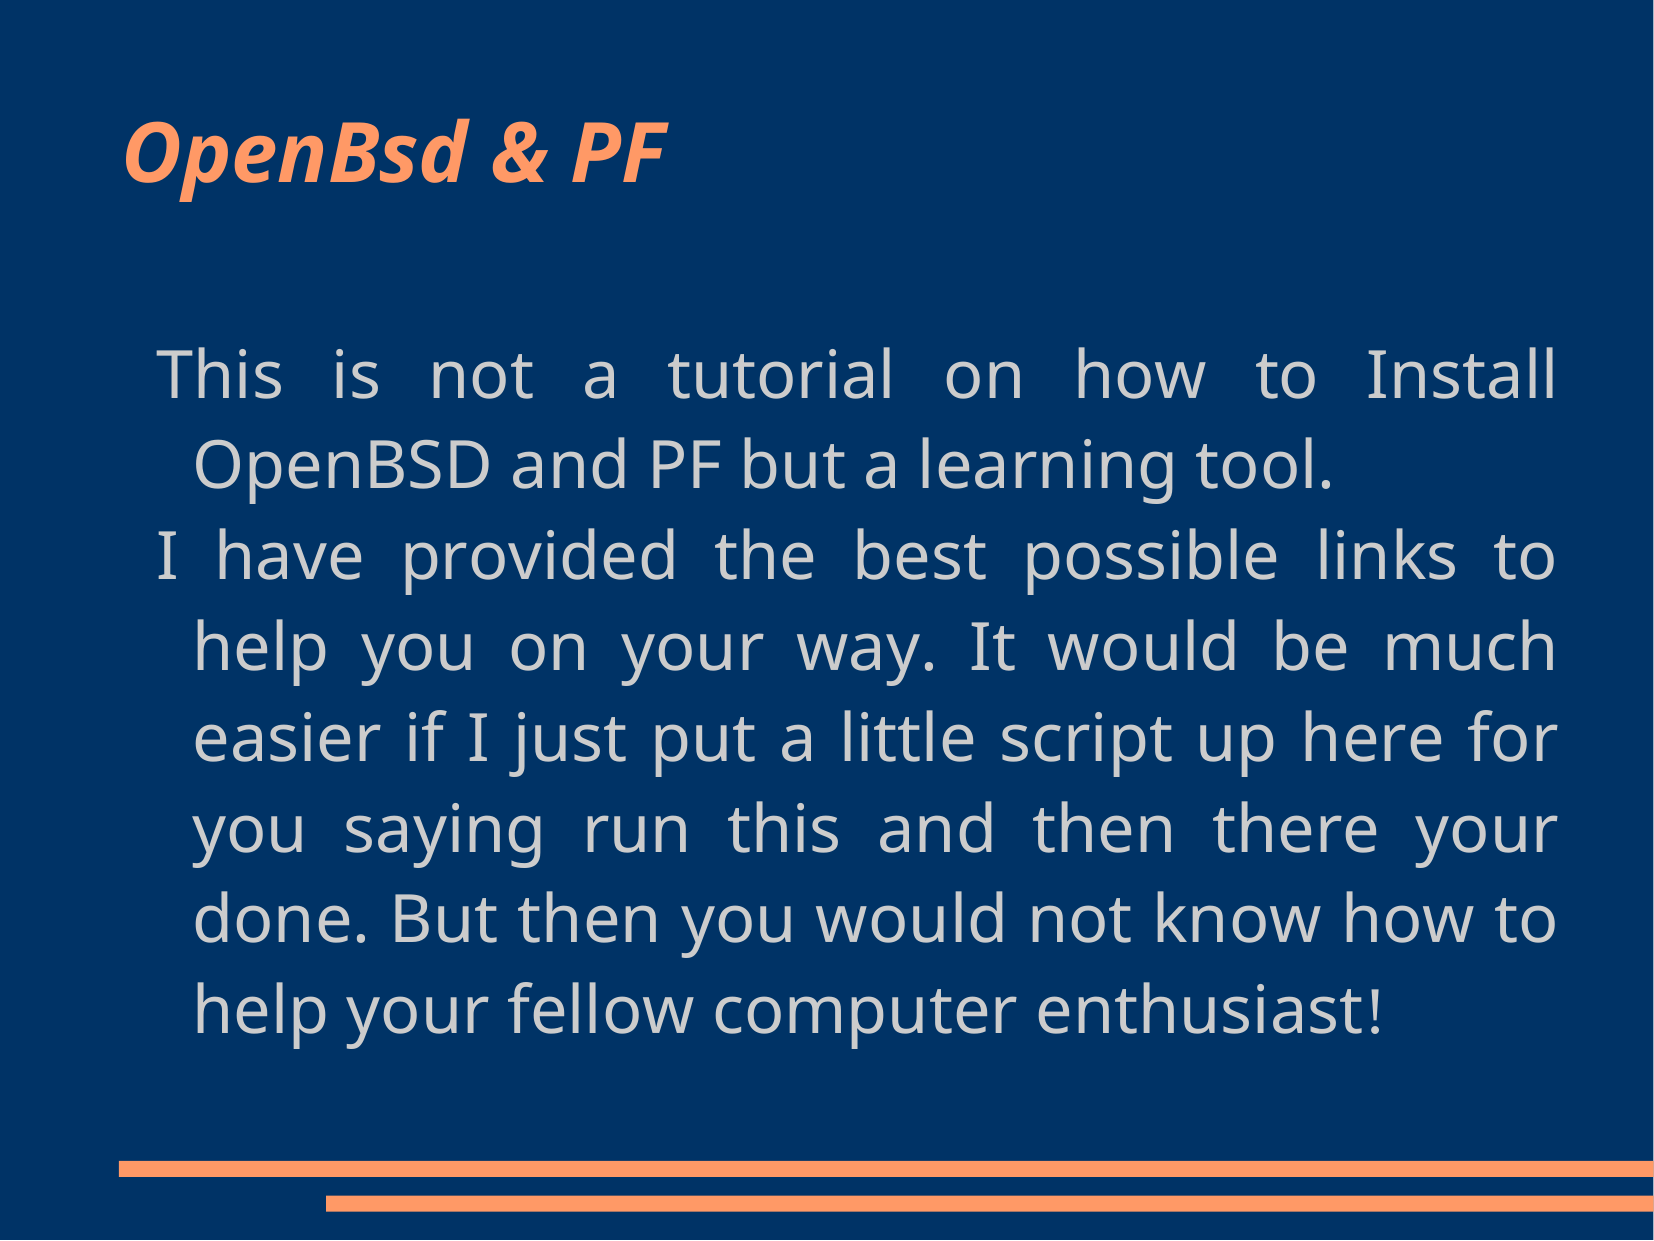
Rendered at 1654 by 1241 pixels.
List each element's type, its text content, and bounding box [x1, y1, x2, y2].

subtitle This is not a tutorial on how to Install OpenBSD and PF but a learning tool. I have provided the best possible links to help you on your way. It would be much easier if I just put a little script up here for you saying run this and then there your done. But then you would not know how to help your fellow computer enthusiast! [121, 322, 1561, 1133]
title OpenBsd & PF [121, 46, 1534, 254]
